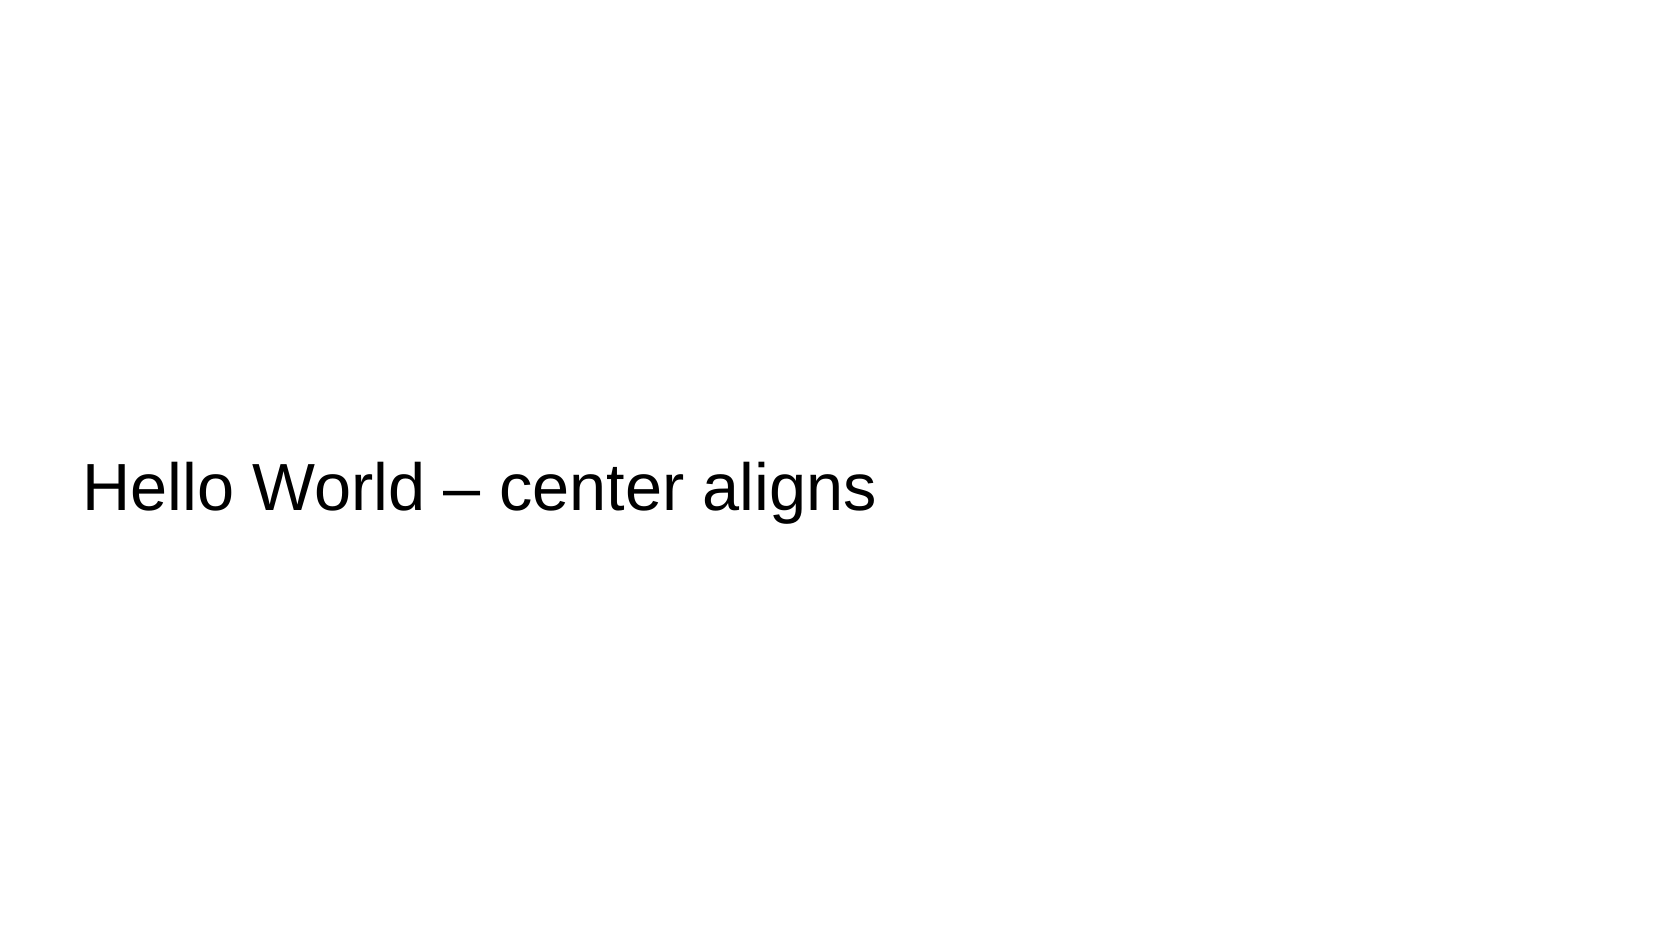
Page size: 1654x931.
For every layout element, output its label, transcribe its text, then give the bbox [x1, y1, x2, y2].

list Hello World – center aligns [82, 217, 1571, 758]
